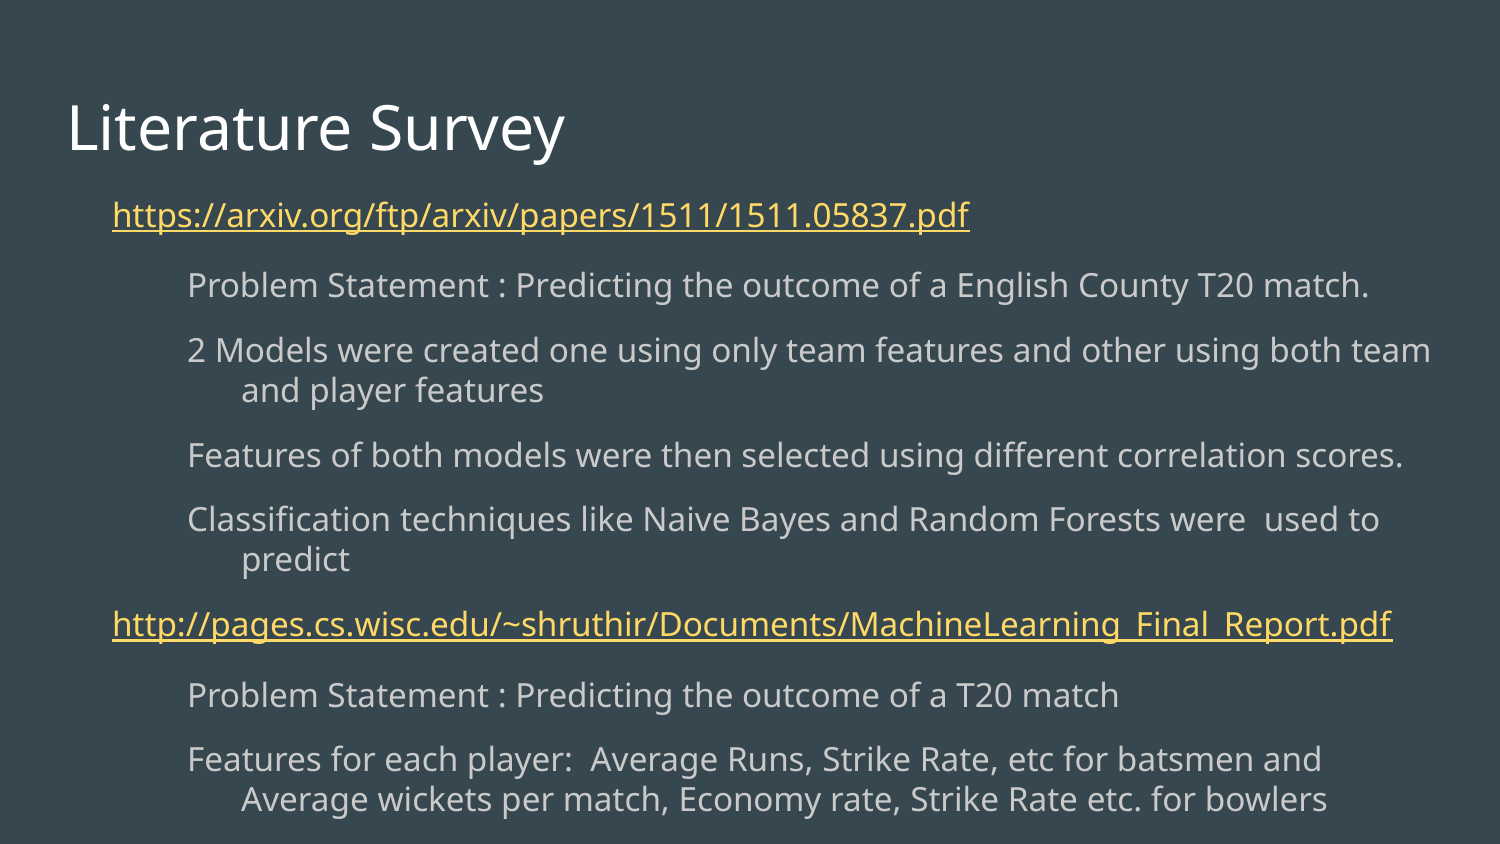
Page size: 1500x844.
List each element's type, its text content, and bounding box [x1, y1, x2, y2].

list https://arxiv.org/ftp/arxiv/papers/1511/1511.05837.pdf Problem Statement : Predicting the outcome of a English County T20 match. 2 Models were created one using only team features and other using both team and player features Features of both models were then selected using different correlation scores. Classification techniques like Naive Bayes and Random Forests were used to predict http://pages.cs.wisc.edu/~shruthir/Documents/MachineLearning_Final_Report.pdf Problem Statement : Predicting the outcome of a T20 match Features for each player: Average Runs, Strike Rate, etc for batsmen and Average wickets per match, Economy rate, Strike Rate etc. for bowlers Classifiers used : Decision Trees, Naive Bayes, Random Forests, SVM, Adaboost Evaluation : 10 fold cross validation on IPL data set Another approach using player ratings was employed, which considered bowler-batsmen interaction and time scaling [76, 178, 1474, 844]
title Literature Survey [51, 72, 1449, 167]
